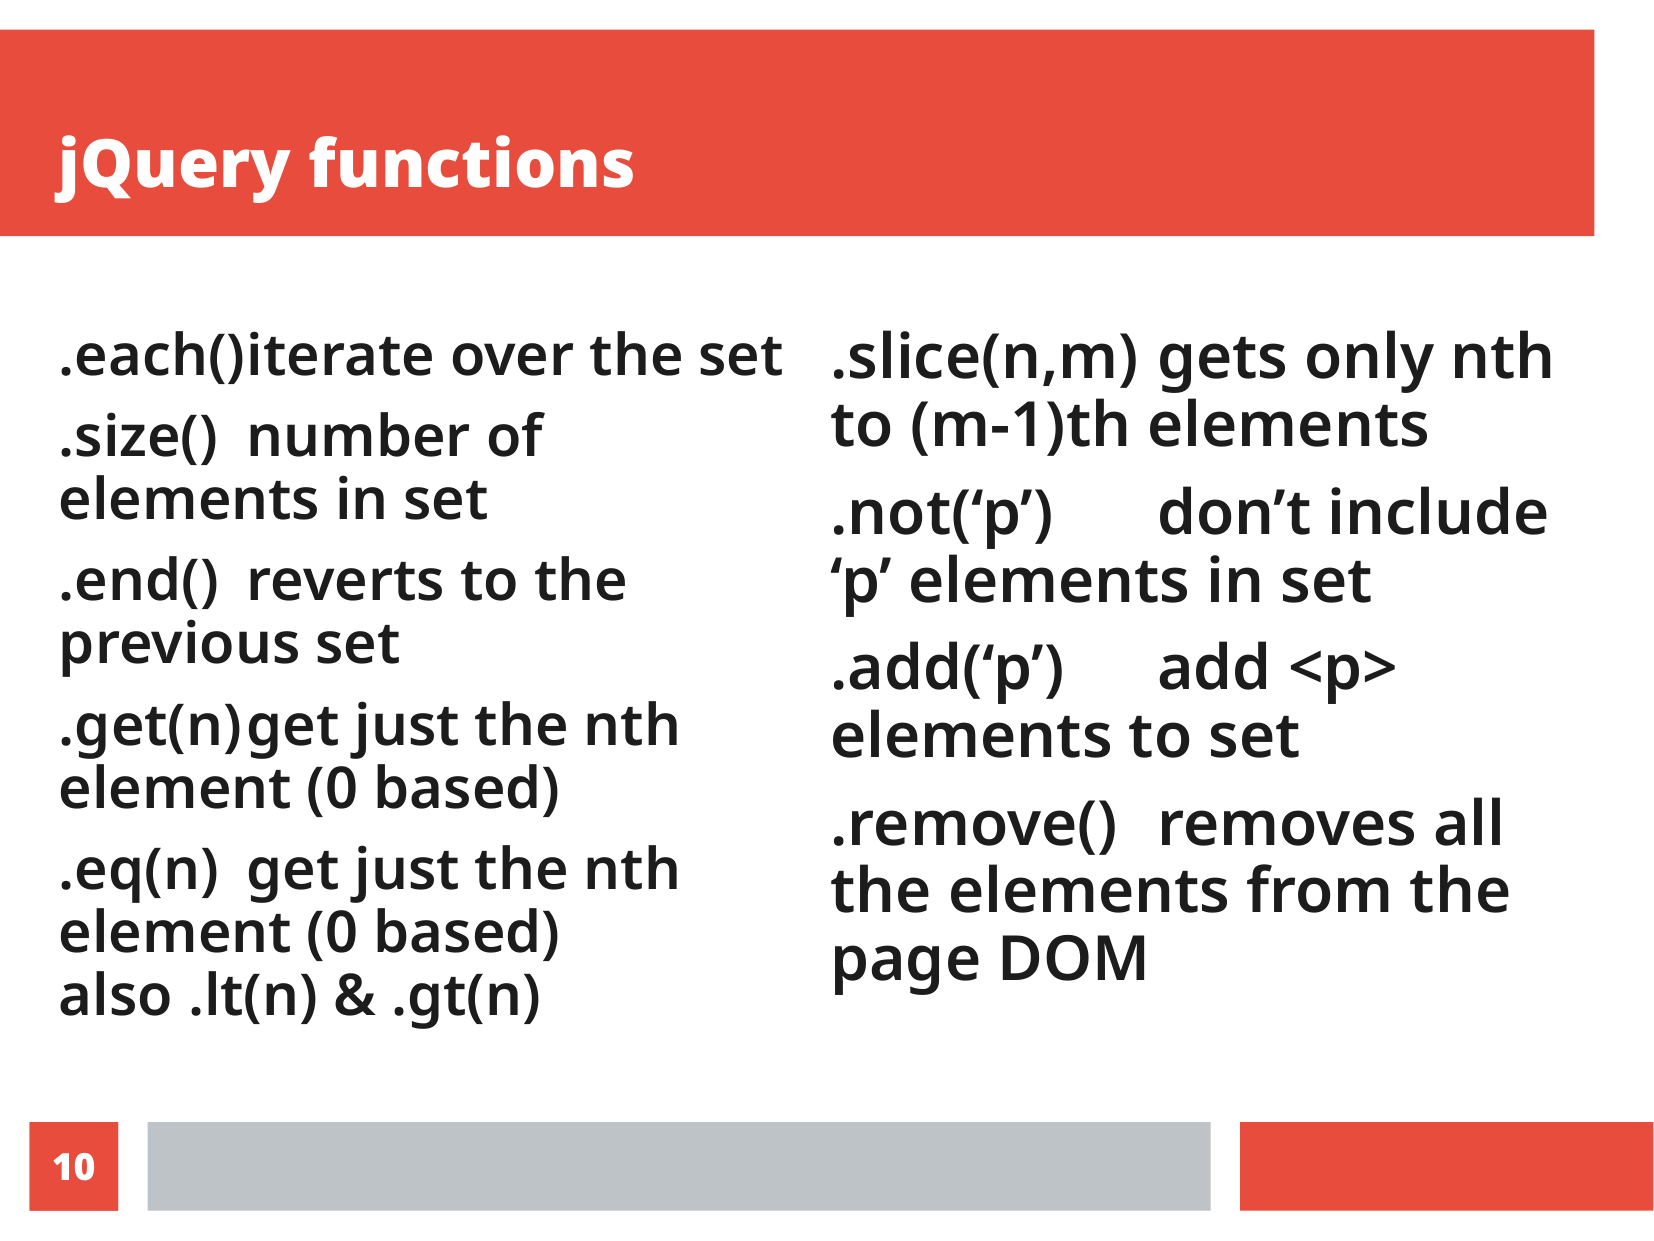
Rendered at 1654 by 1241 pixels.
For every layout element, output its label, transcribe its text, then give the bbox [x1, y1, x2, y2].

list .each() iterate over the set .size() number of elements in set .end() reverts to the previous set .get(n) get just the nth element (0 based) .eq(n) get just the nth element (0 based) also .lt(n) & .gt(n) [59, 324, 794, 1093]
list .slice(n,m) gets only nth to (m-1)th elements .not(‘p’) don’t include ‘p’ elements in set .add(‘p’) add <p> elements to set .remove() removes all the elements from the page DOM [830, 324, 1566, 1093]
title jQuery functions [59, 59, 1595, 207]
